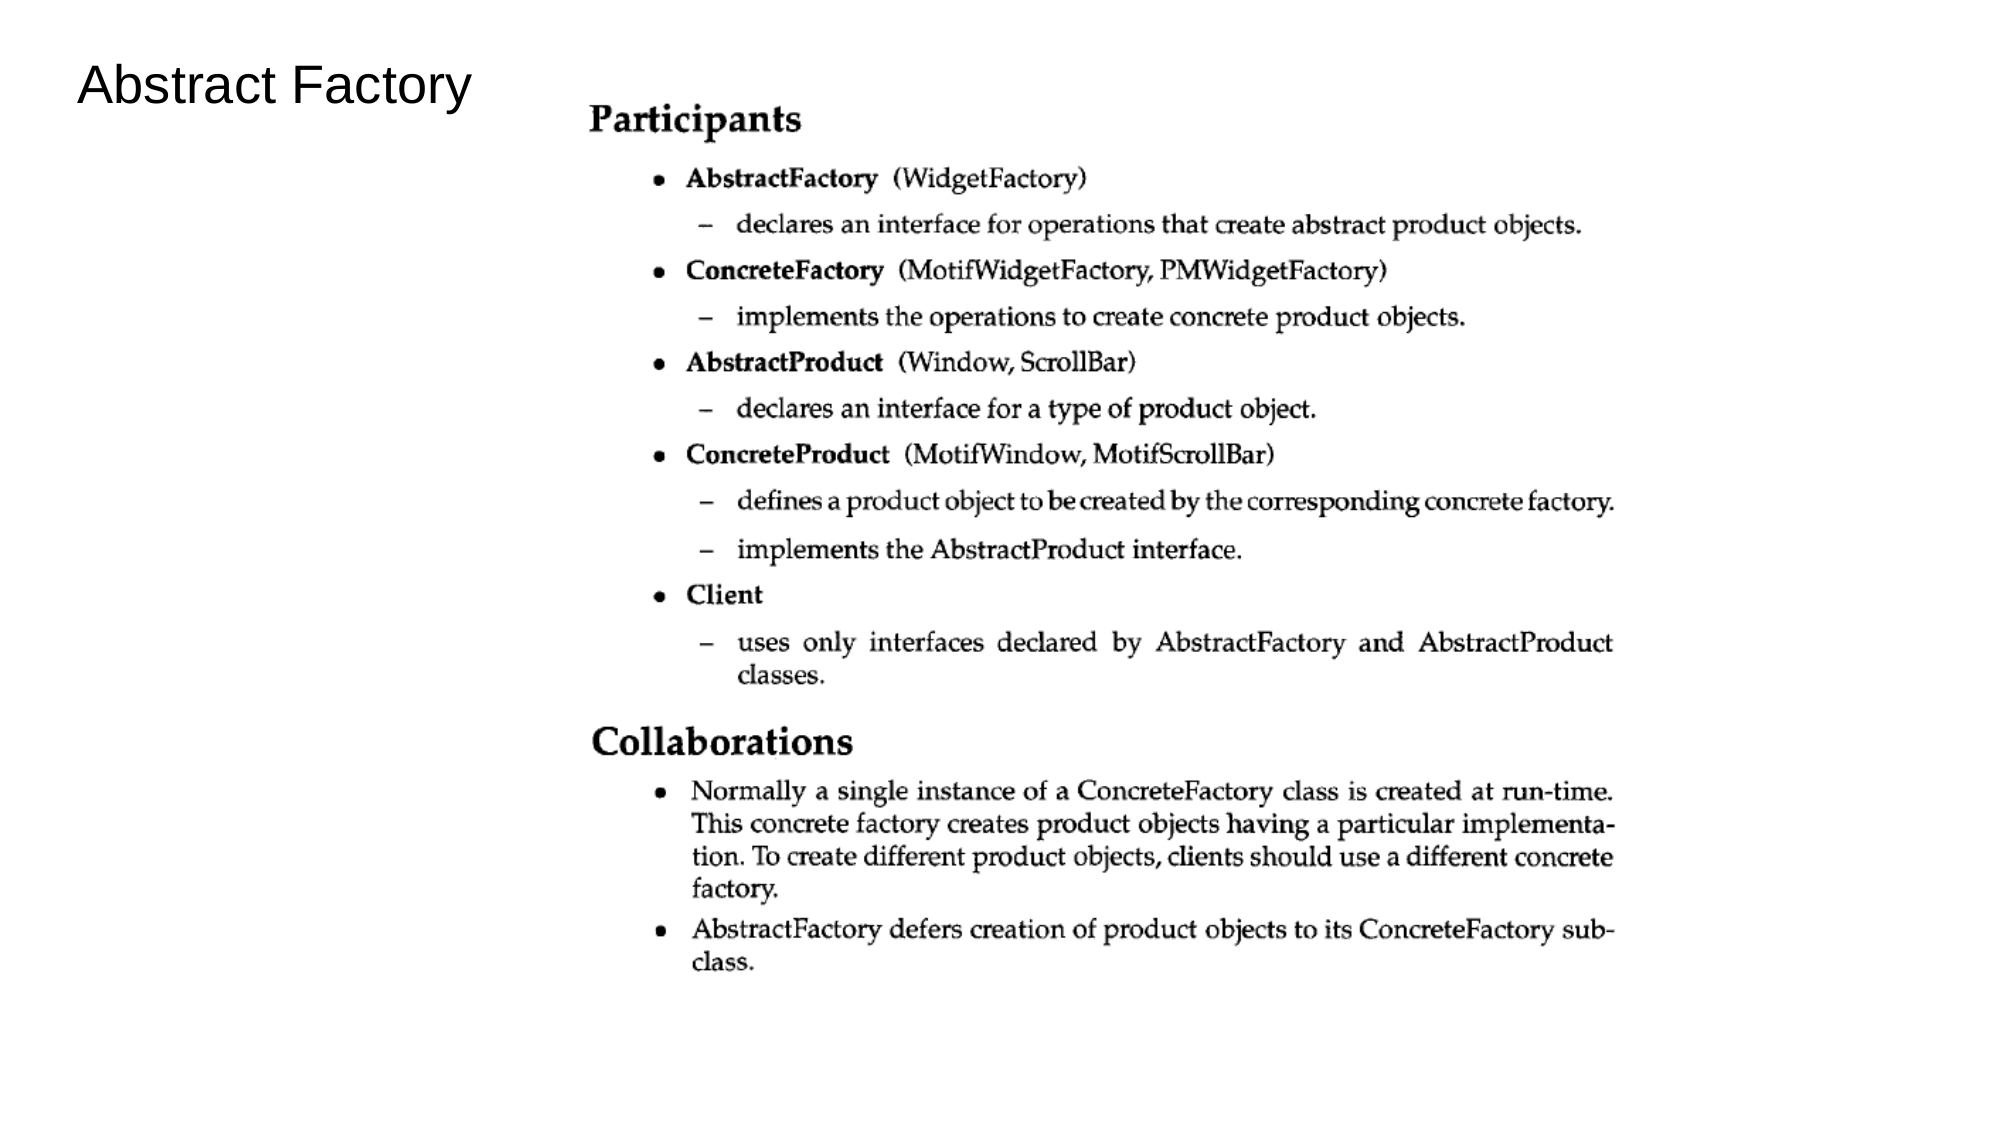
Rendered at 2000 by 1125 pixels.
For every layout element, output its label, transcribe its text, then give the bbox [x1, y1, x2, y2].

picture [574, 94, 1625, 979]
title Abstract Factory [77, 24, 571, 128]
